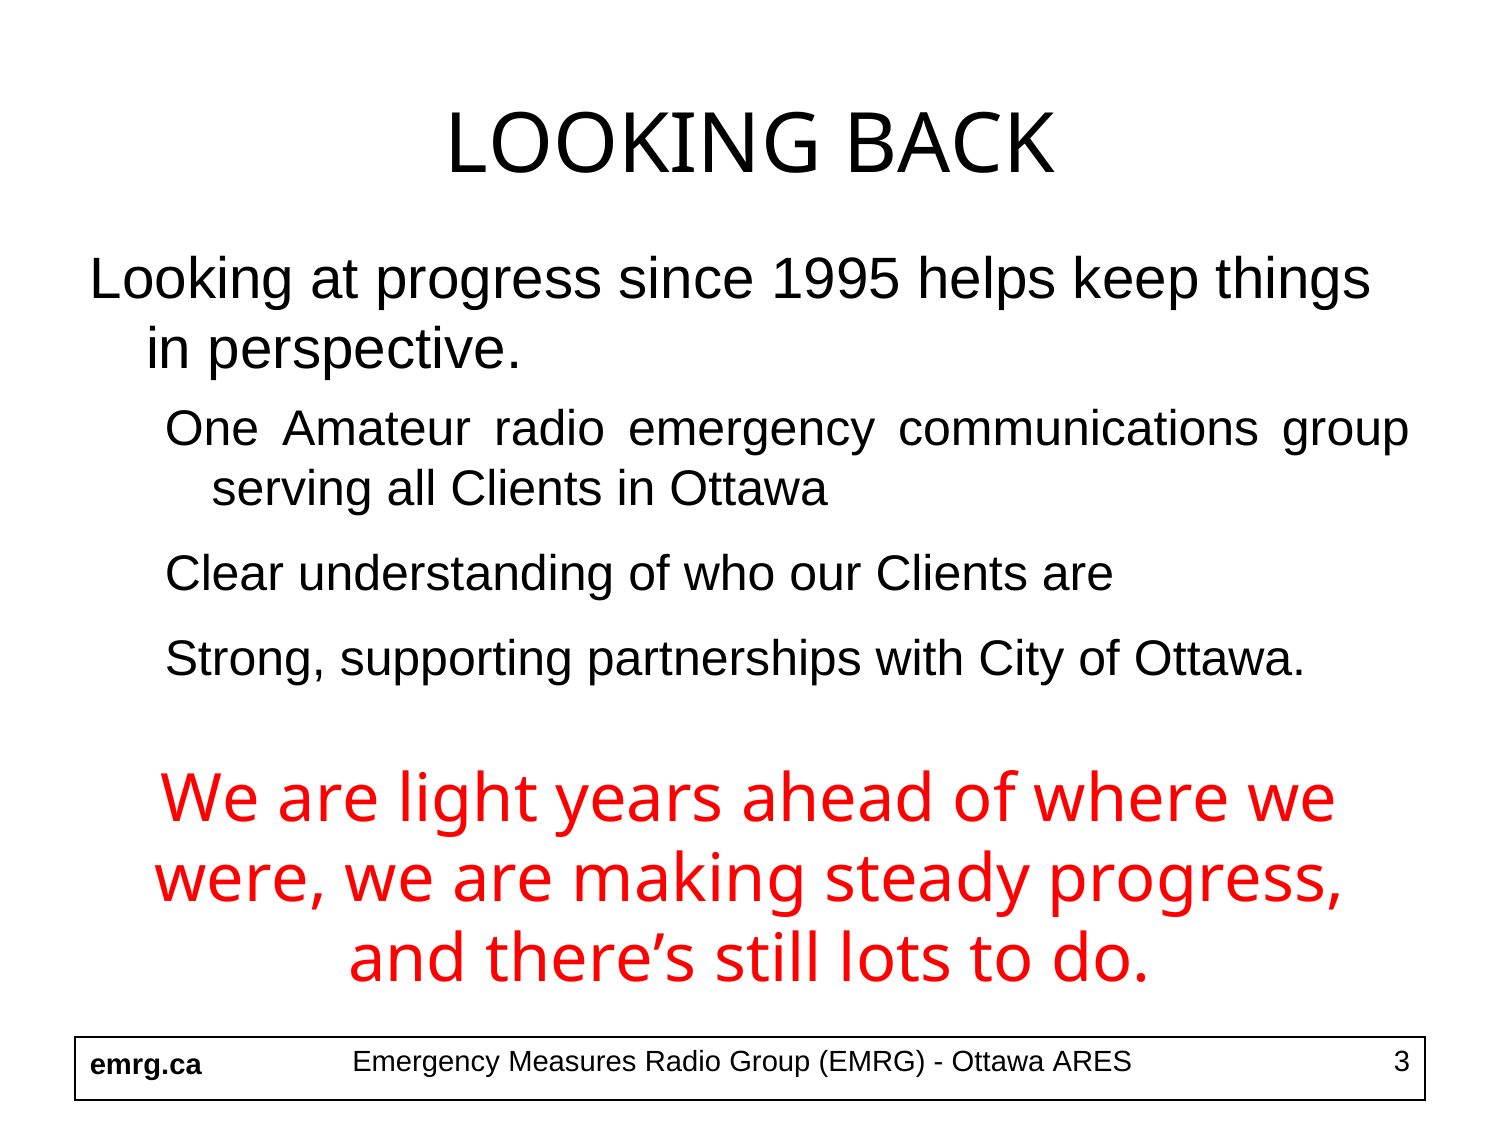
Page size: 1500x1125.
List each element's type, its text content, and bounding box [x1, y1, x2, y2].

text_box We are light years ahead of where we were, we are making steady progress, and there’s still lots to do. [75, 746, 1426, 981]
text_box LOOKING BACK [75, 45, 1426, 232]
text_box Looking at progress since 1995 helps keep things in perspective. [75, 232, 1426, 387]
text_box One Amateur radio emergency communications group serving all Clients in Ottawa Clear understanding of who our Clients are Strong, supporting partnerships with City of Ottawa. [75, 387, 1426, 729]
